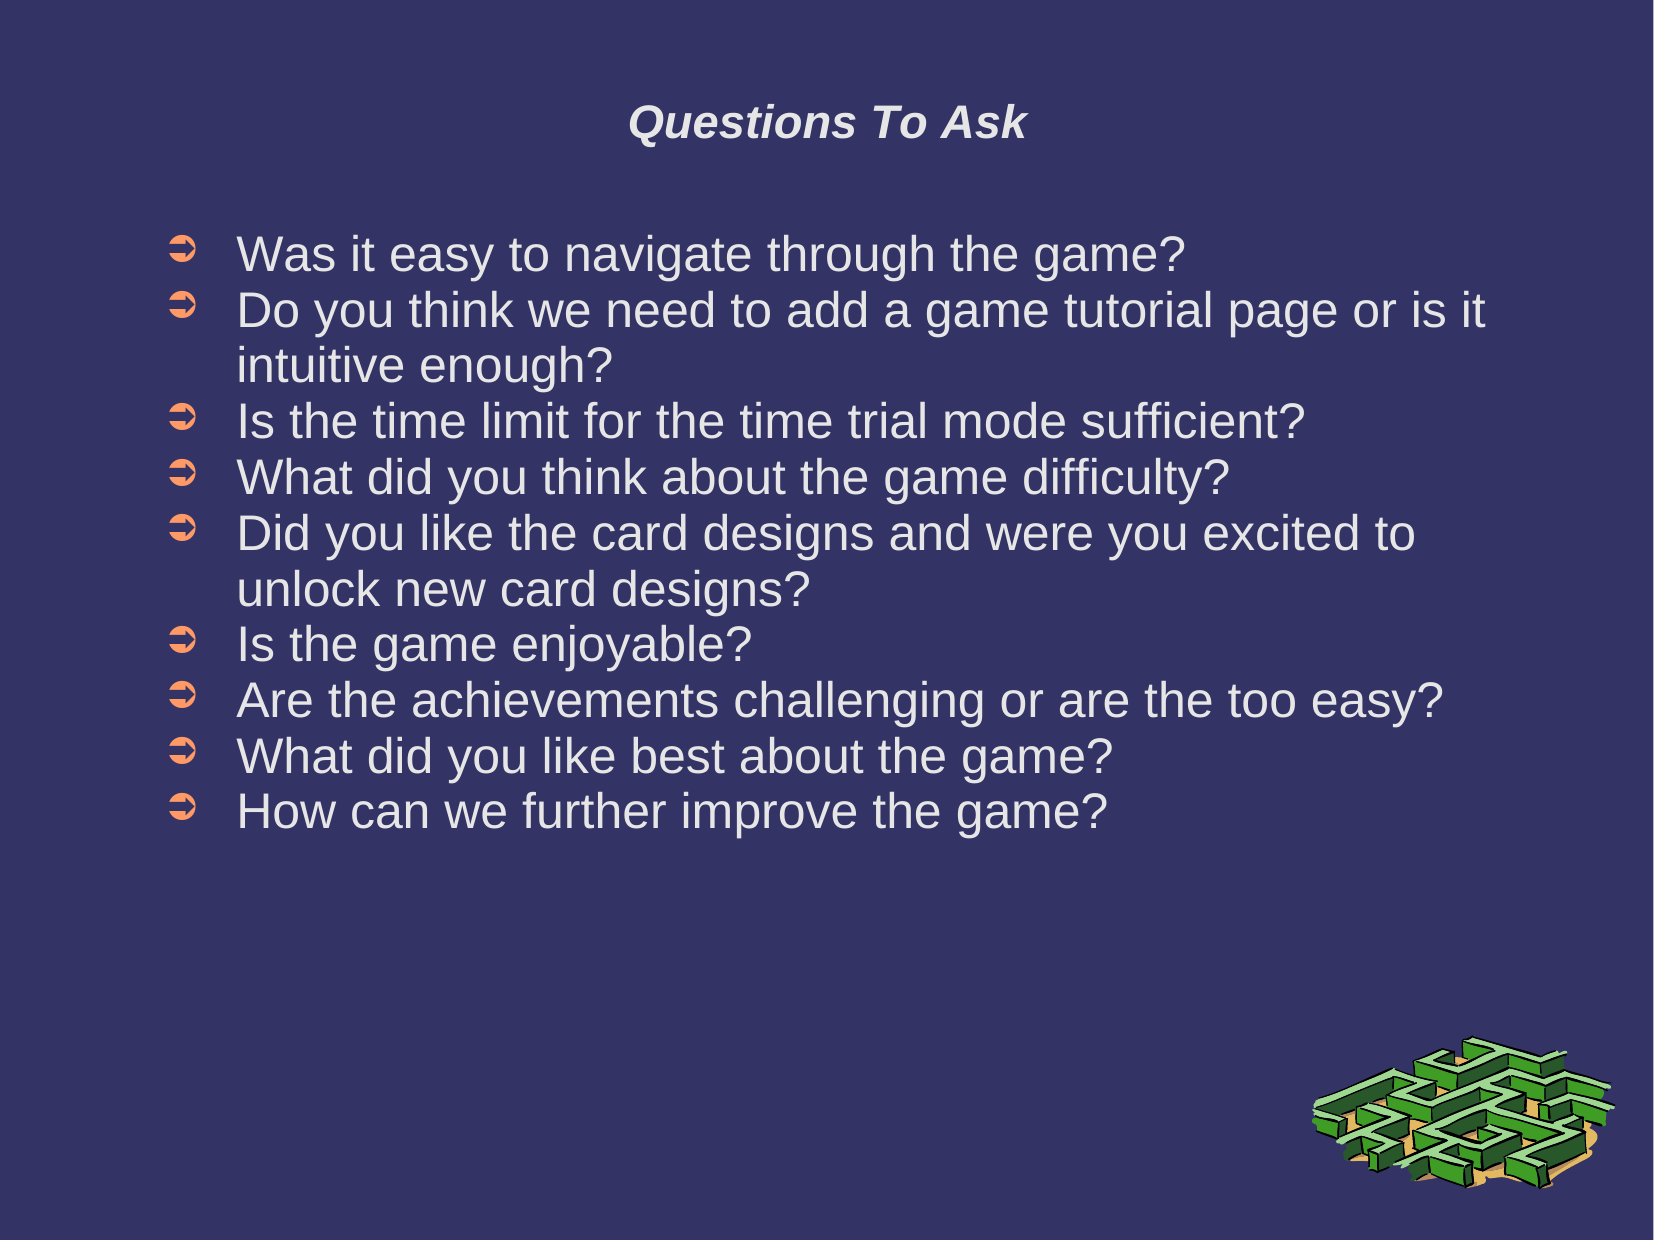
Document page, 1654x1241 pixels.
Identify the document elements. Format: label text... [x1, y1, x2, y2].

list Was it easy to navigate through the game? Do you think we need to add a game tutorial page or is it intuitive enough? Is the time limit for the time trial mode sufficient? What did you think about the game difficulty? Did you like the card designs and were you excited to unlock new card designs? Is the game enjoyable? Are the achievements challenging or are the too easy? What did you like best about the game? How can we further improve the game? [153, 226, 1545, 1008]
title Questions To Ask [121, 19, 1534, 227]
